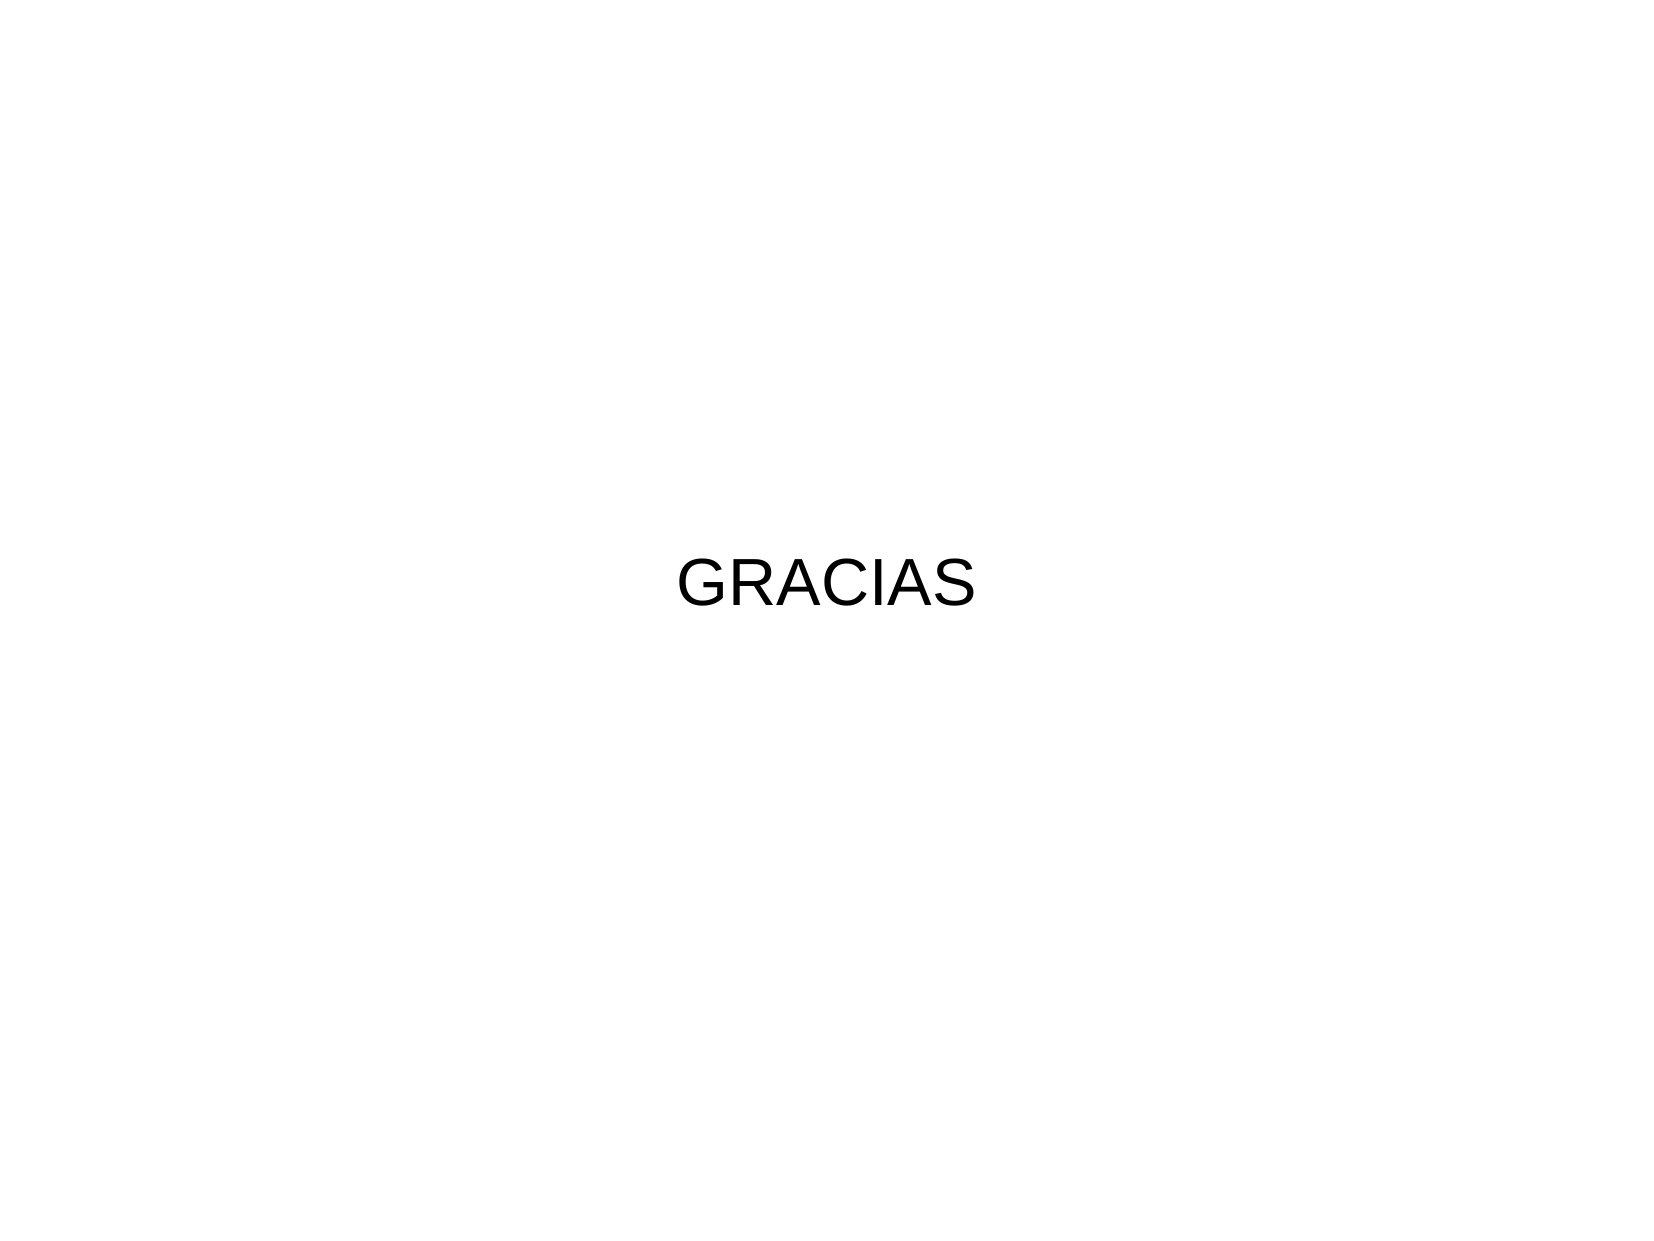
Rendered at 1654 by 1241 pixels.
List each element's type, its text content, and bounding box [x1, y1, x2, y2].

subtitle GRACIAS [82, 538, 1571, 620]
